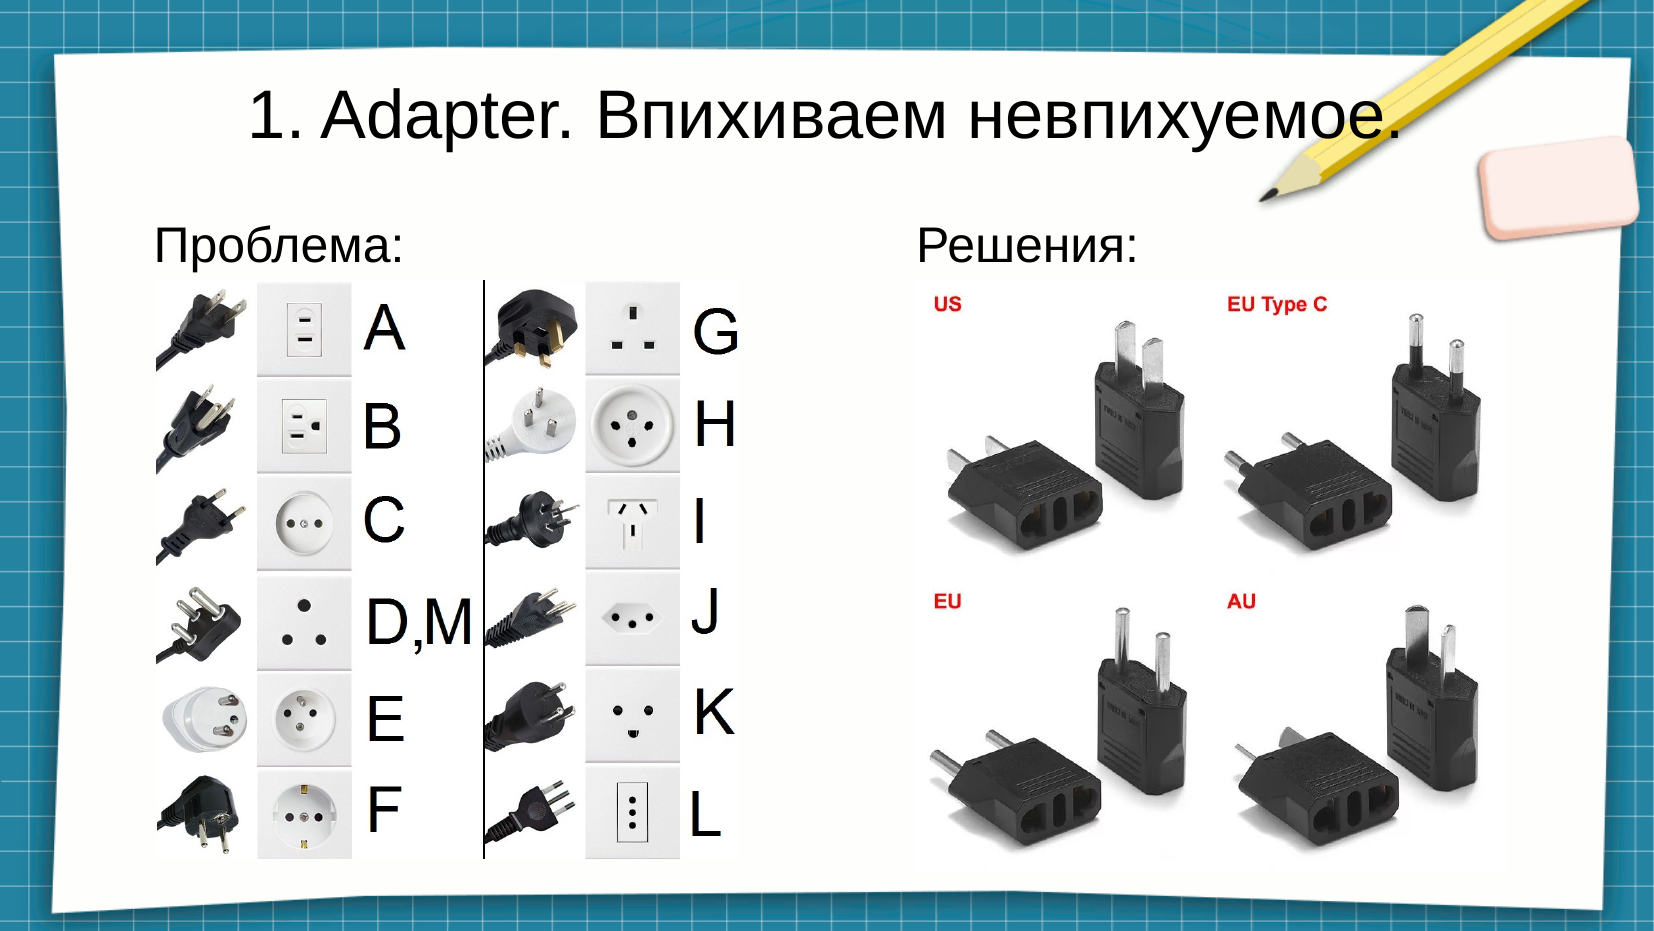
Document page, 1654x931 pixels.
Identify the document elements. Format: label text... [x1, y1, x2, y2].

title 1. Adapter. Впихиваем невпихуемое. [82, 37, 1571, 193]
list Решения: [845, 217, 1572, 758]
list Проблема: [82, 217, 809, 758]
picture [0, 0, 1654, 931]
